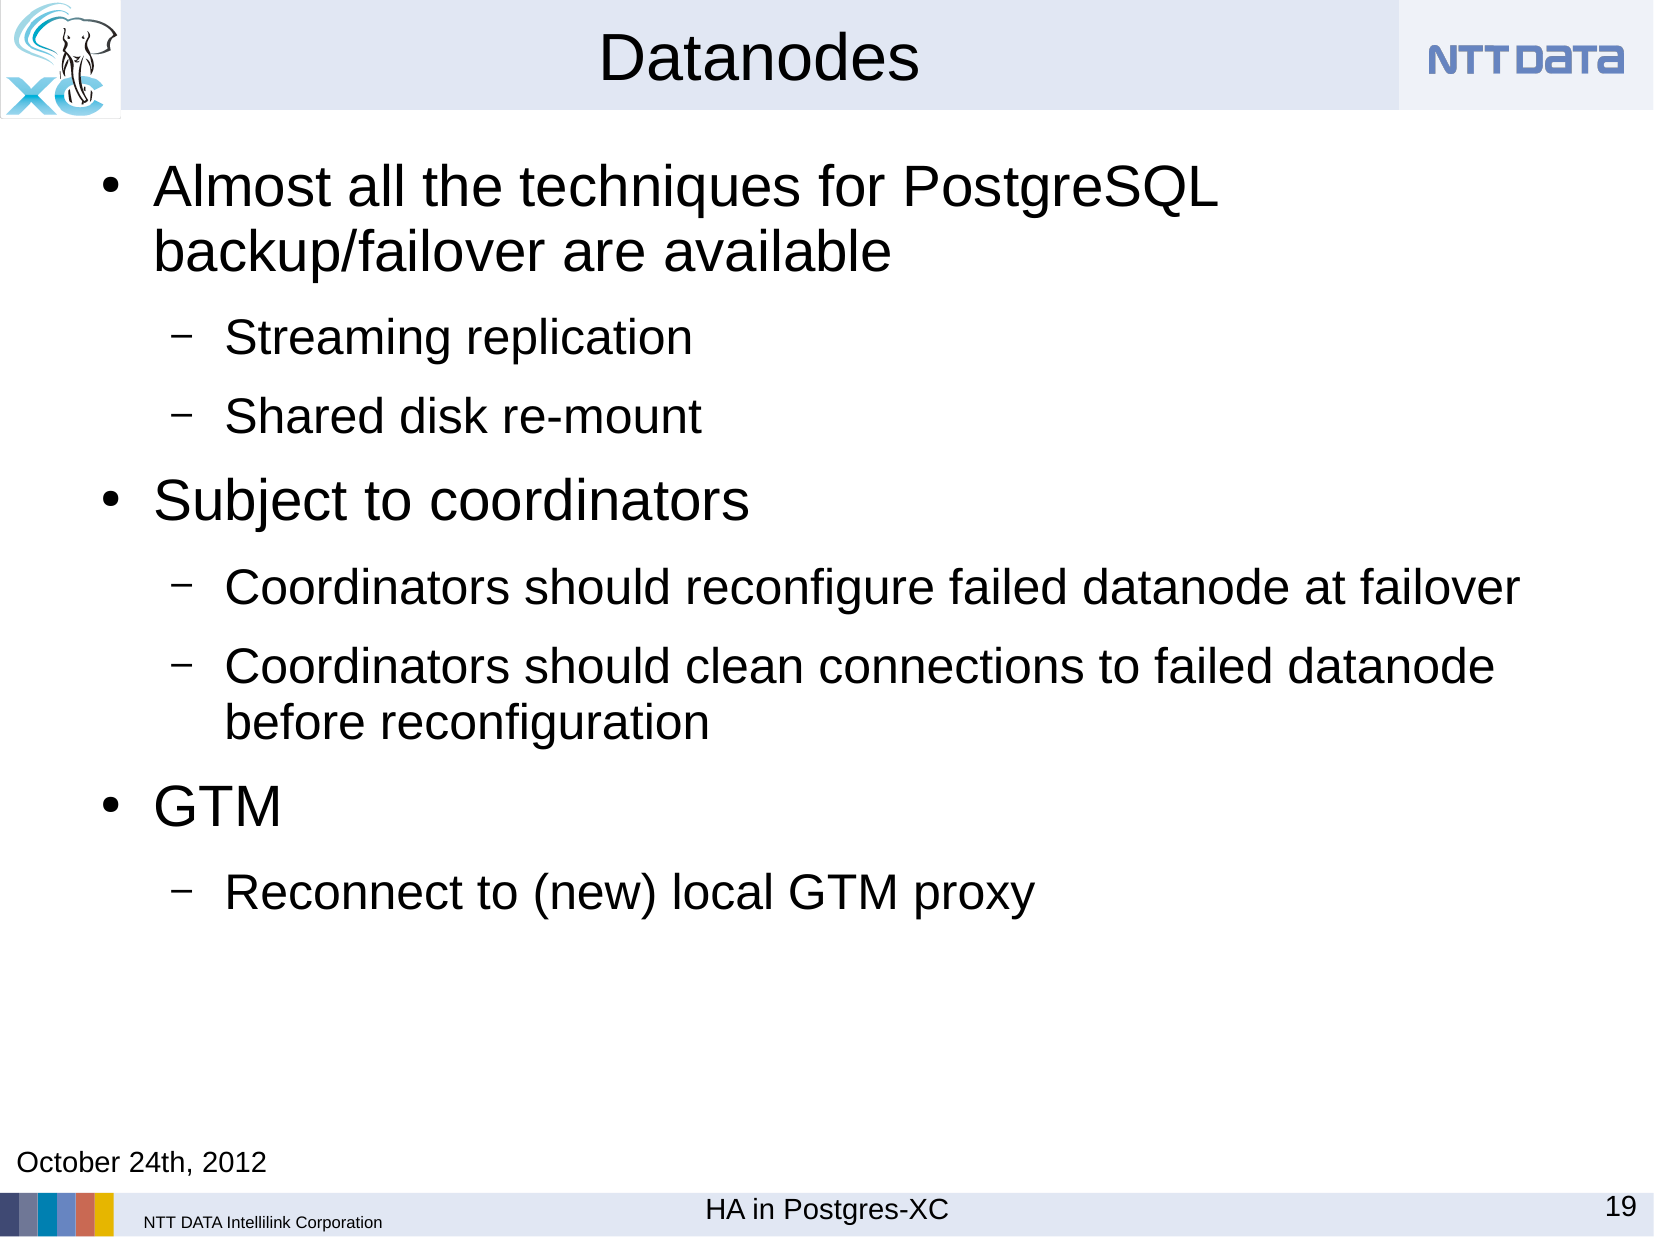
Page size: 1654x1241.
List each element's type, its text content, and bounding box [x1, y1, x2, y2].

picture [0, 0, 121, 119]
title Datanodes [120, 3, 1399, 110]
picture [1429, 45, 1624, 74]
list Almost all the techniques for PostgreSQL backup/failover are available Streaming replication Shared disk re-mount Subject to coordinators Coordinators should reconfigure failed datanode at failover Coordinators should clean connections to failed datanode before reconfiguration GTM Reconnect to (new) local GTM proxy [82, 153, 1571, 1123]
